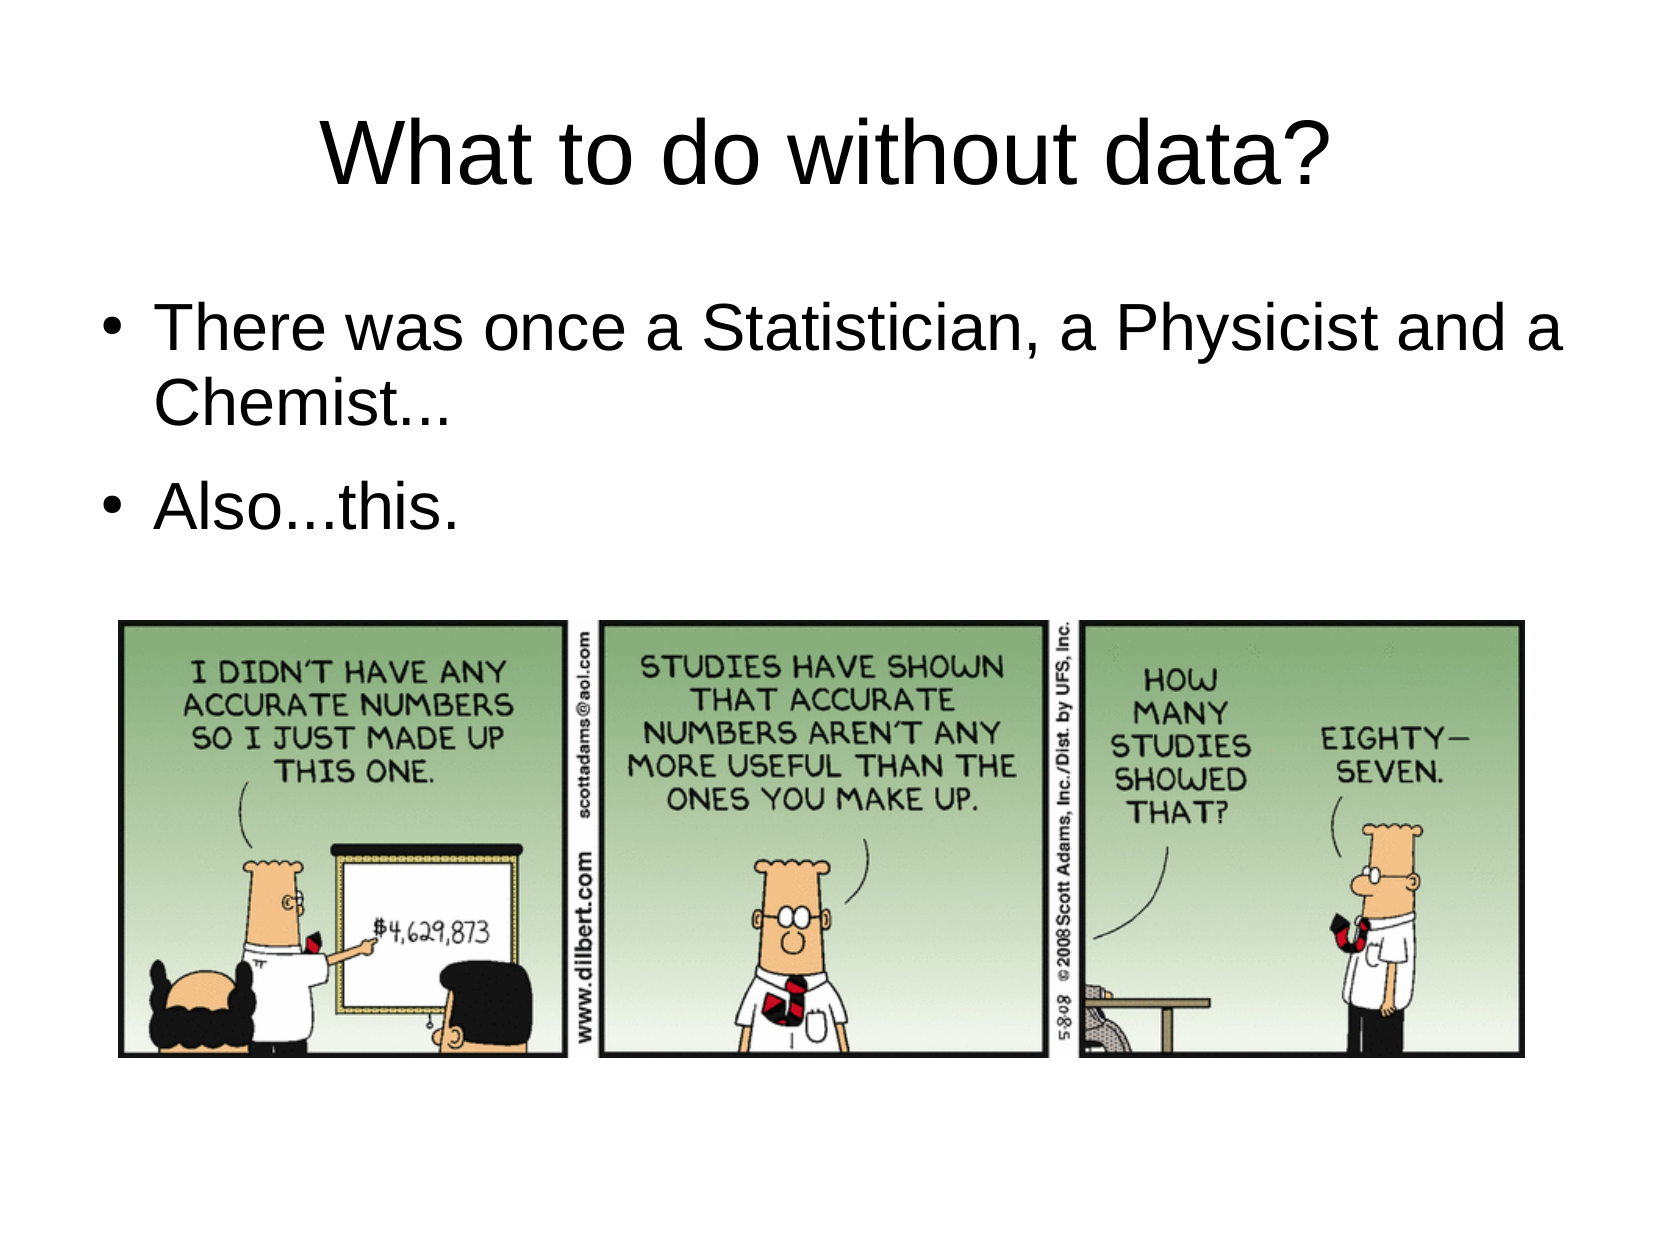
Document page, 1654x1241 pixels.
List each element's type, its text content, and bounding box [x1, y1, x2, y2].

list There was once a Statistician, a Physicist and a Chemist... Also...this. [82, 290, 1571, 1109]
picture [118, 620, 1525, 1058]
title What to do without data? [82, 49, 1571, 257]
